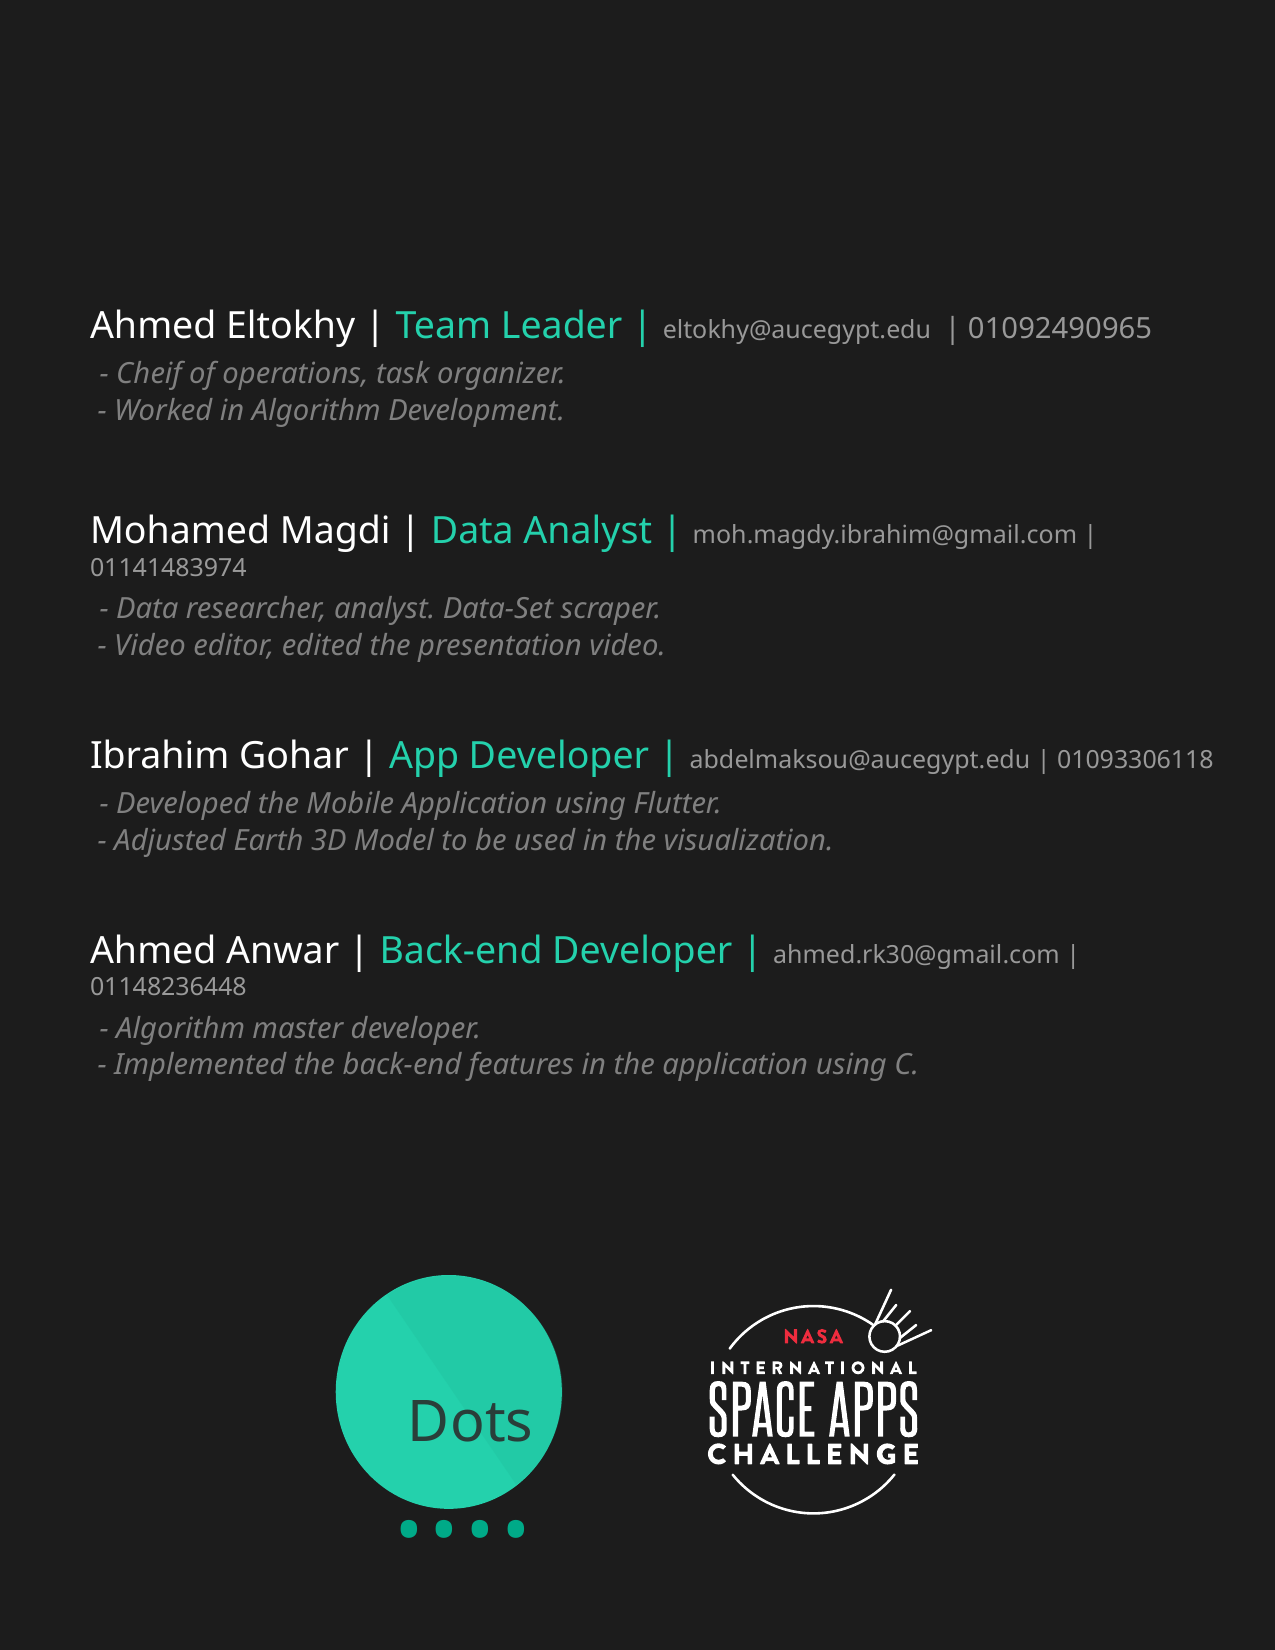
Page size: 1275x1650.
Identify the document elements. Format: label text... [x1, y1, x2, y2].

text_box Ahmed Eltokhy | Team Leader | eltokhy@aucegypt.edu | 01092490965 - Cheif of operations, task organizer. - Worked in Algorithm Development. Mohamed Magdi | Data Analyst | moh.magdy.ibrahim@gmail.com | 01141483974 - Data researcher, analyst. Data-Set scraper. - Video editor, edited the presentation video. Ibrahim Gohar | App Developer | abdelmaksou@aucegypt.edu | 01093306118 - Developed the Mobile Application using Flutter. - Adjusted Earth 3D Model to be used in the visualization. Ahmed Anwar | Back-end Developer | ahmed.rk30@gmail.com | 01148236448 - Algorithm master developer. - Implemented the back-end features in the application using C. [74, 196, 1238, 1312]
picture [707, 1288, 933, 1515]
picture [335, 1312, 563, 1538]
